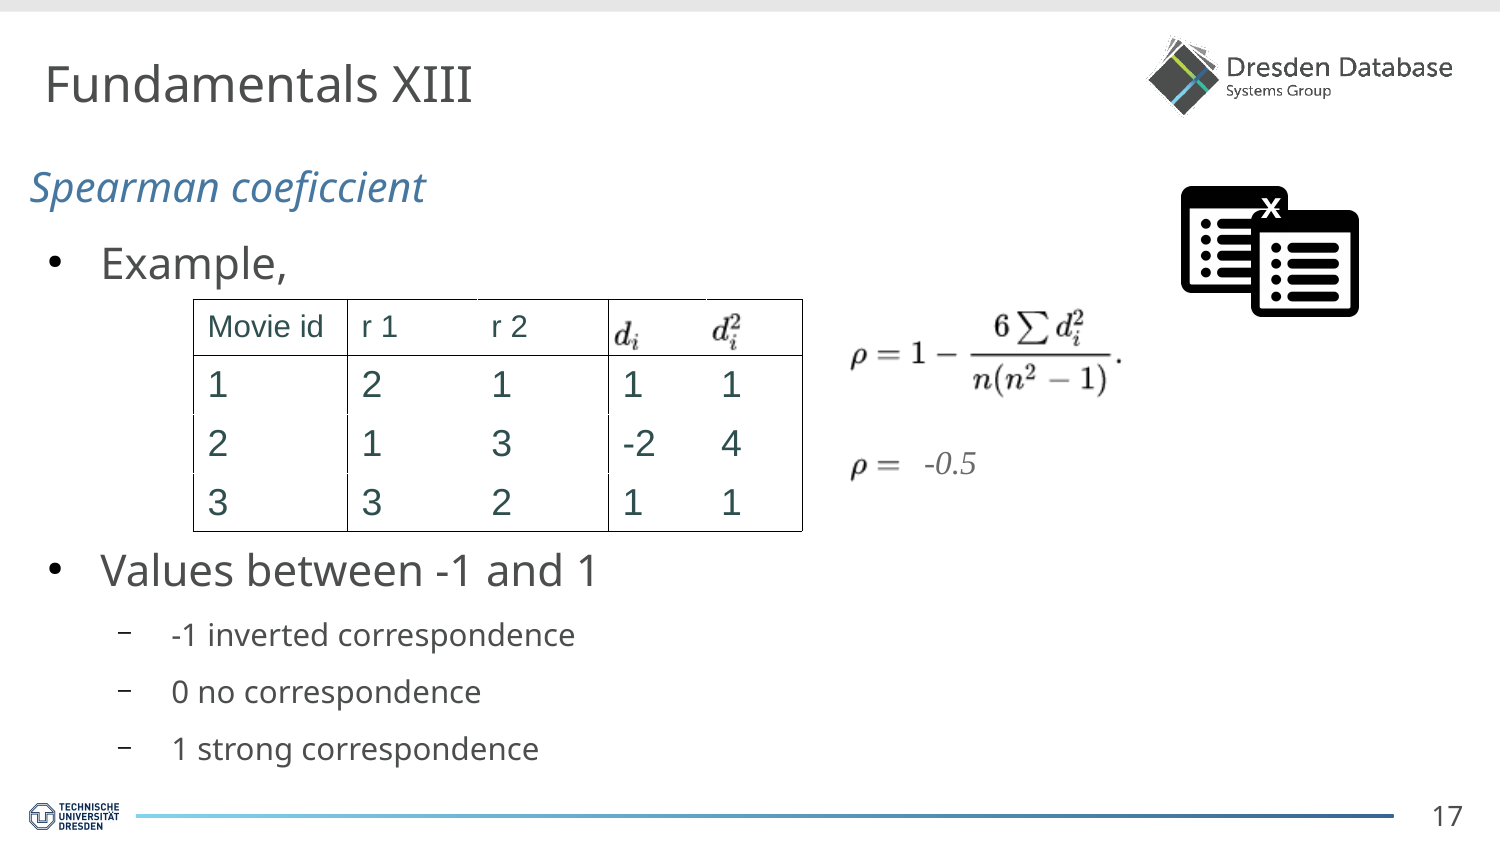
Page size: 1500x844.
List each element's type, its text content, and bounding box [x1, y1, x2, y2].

table_cell -2 [609, 415, 706, 473]
table_cell 3 [478, 415, 608, 473]
table_cell 1 [707, 356, 802, 414]
table_cell 1 [609, 356, 706, 414]
table_cell 3 [348, 474, 477, 531]
table_cell 1 [609, 474, 706, 531]
table_cell 2 [478, 474, 608, 531]
table_cell 1 [478, 356, 608, 414]
table_header Movie id [194, 300, 347, 355]
title Fundamentals XIII [29, 47, 1093, 118]
table_header [609, 300, 706, 355]
text_box -0.5 [909, 437, 1063, 489]
table_cell 3 [194, 474, 347, 531]
picture [1181, 186, 1359, 317]
picture [850, 307, 1124, 401]
table_header [707, 300, 802, 355]
table_cell 1 [707, 474, 802, 531]
list Spearman coeficcient Example, Values between -1 and 1 -1 inverted correspondence 0 no correspondence 1 strong correspondence [29, 159, 1471, 780]
table_header r 1 [348, 300, 477, 355]
table_cell 1 [348, 415, 477, 473]
picture [29, 803, 119, 830]
picture [1145, 35, 1453, 118]
text_box x [1246, 177, 1329, 234]
table_cell 4 [707, 415, 802, 473]
picture [850, 417, 900, 512]
table_cell 2 [194, 415, 347, 473]
table_header r 2 [478, 300, 608, 355]
table_cell 2 [348, 356, 477, 414]
table_cell 1 [194, 356, 347, 414]
